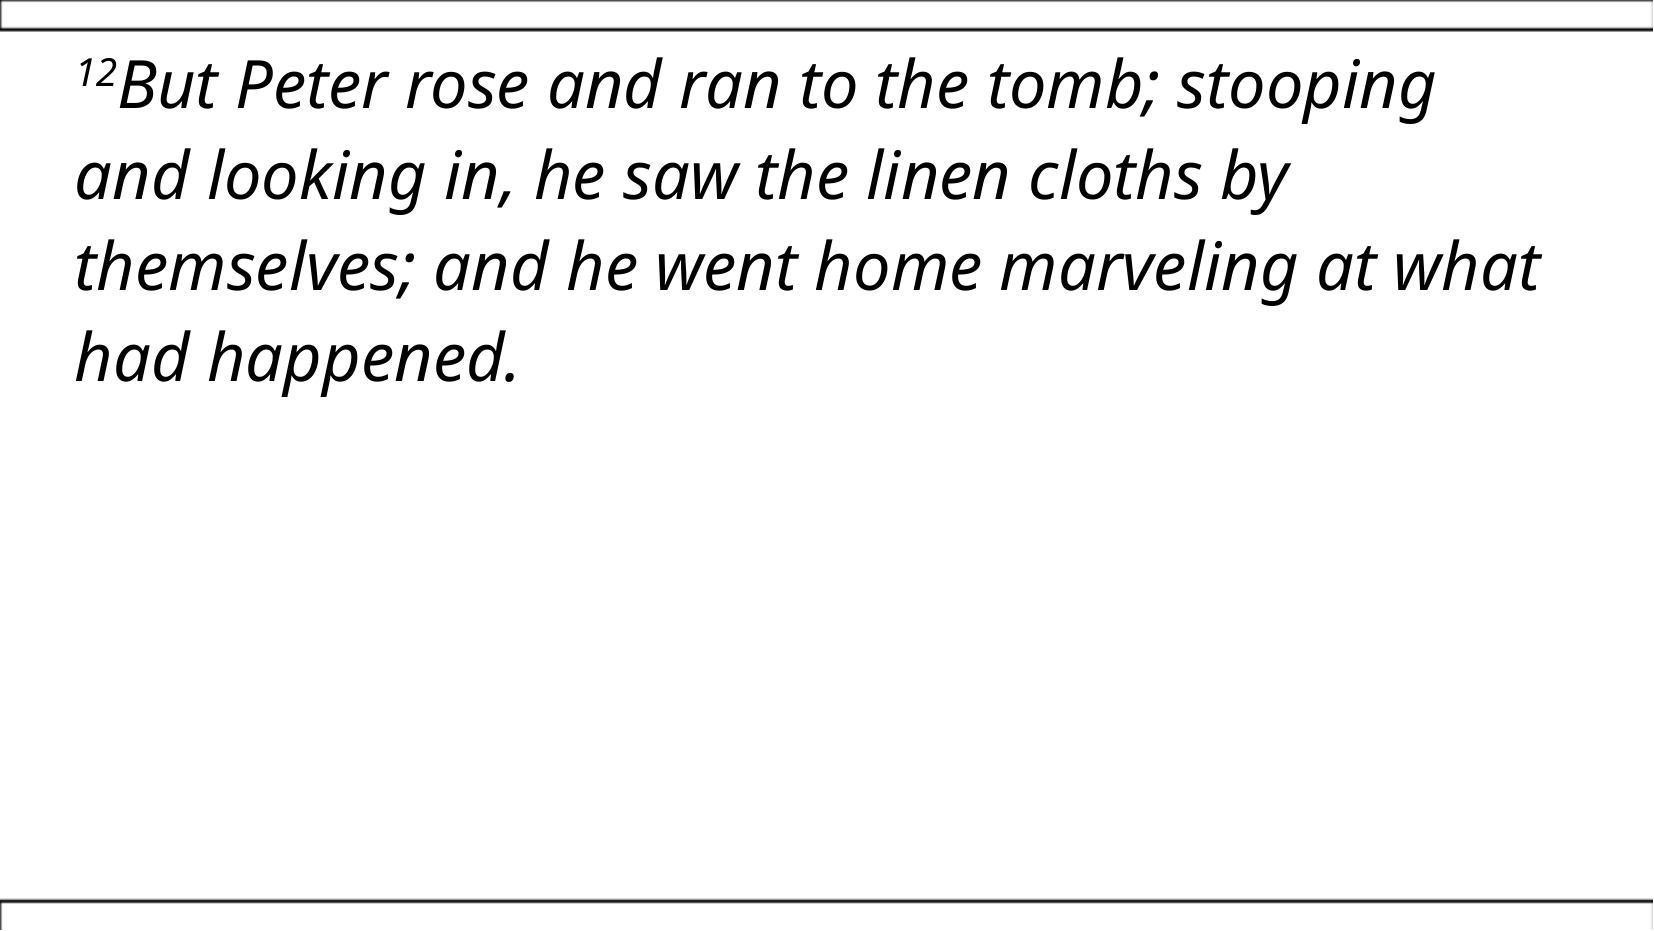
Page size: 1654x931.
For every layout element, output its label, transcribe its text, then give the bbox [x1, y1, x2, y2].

picture [0, 0, 1653, 930]
text_box 12But Peter rose and ran to the tomb; stooping and looking in, he saw the linen cloths by themselves; and he went home marveling at what had happened. [60, 30, 1576, 400]
